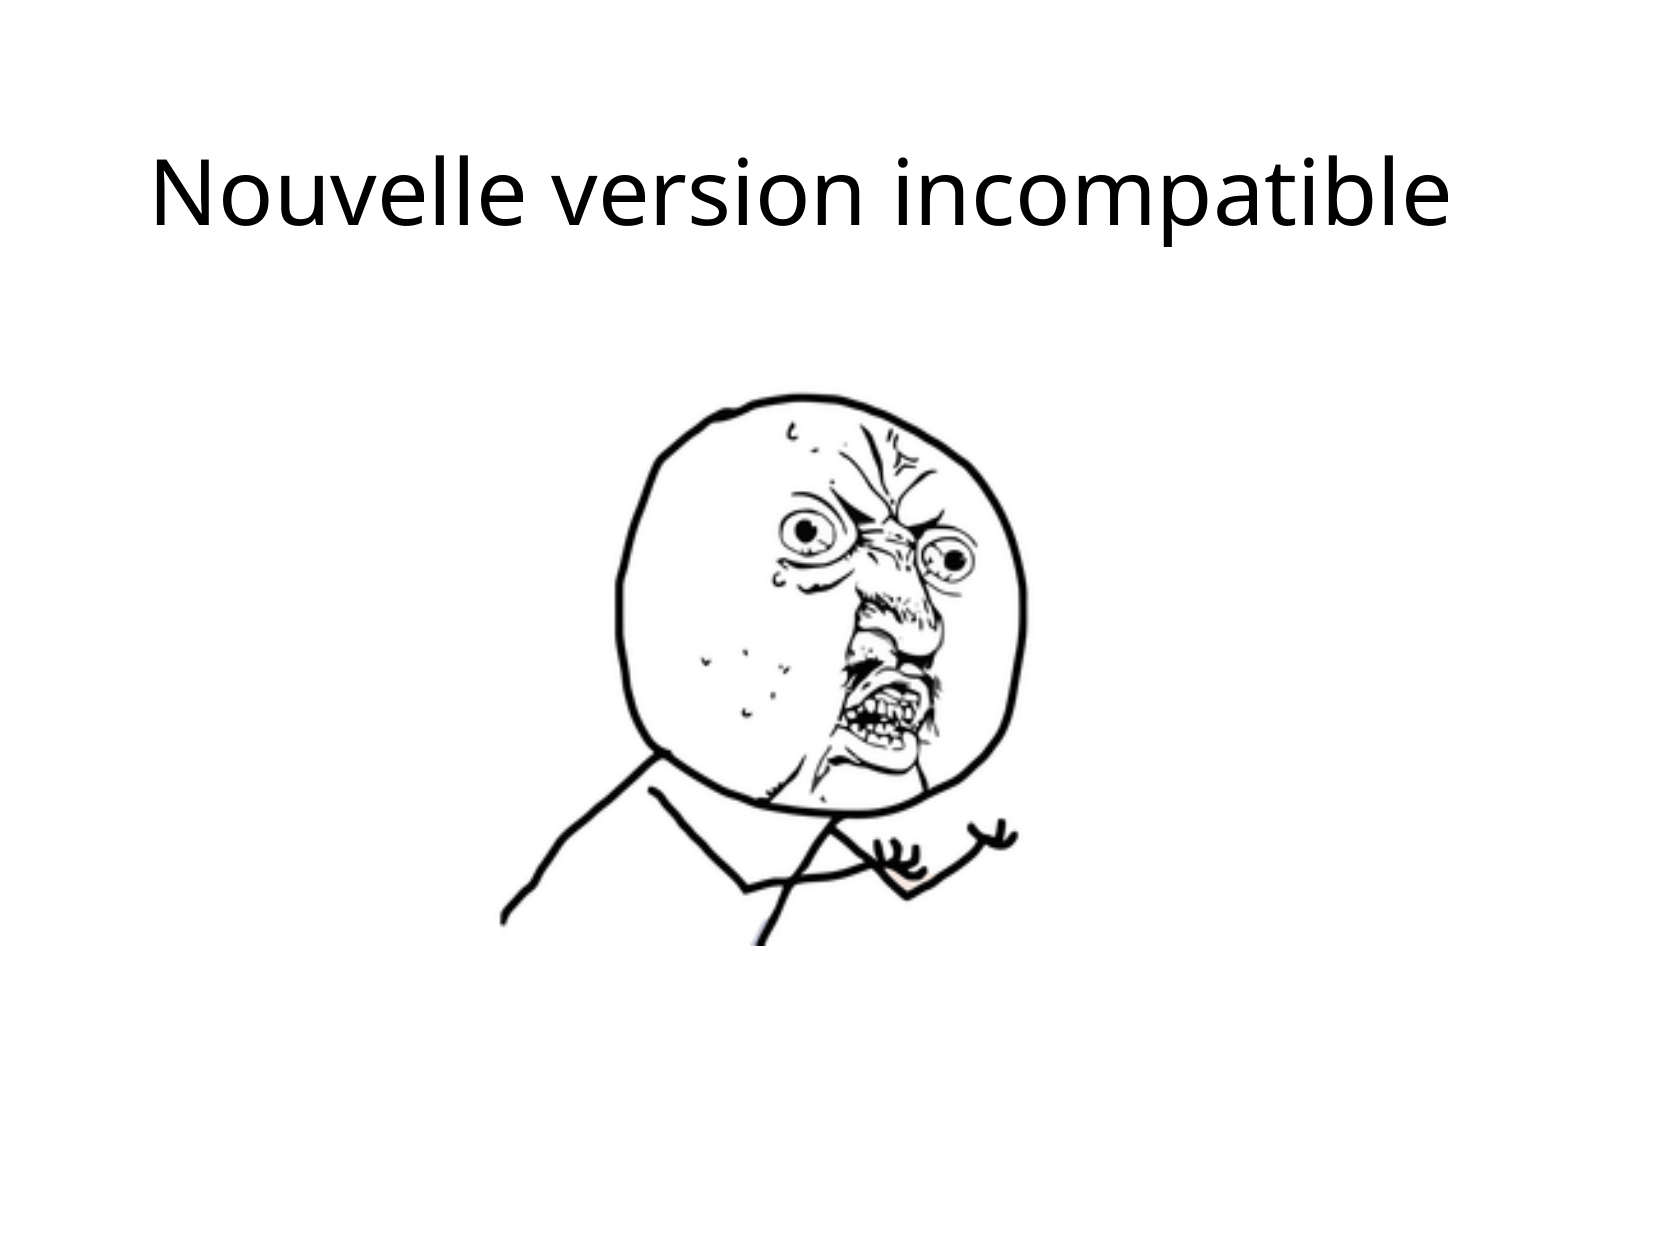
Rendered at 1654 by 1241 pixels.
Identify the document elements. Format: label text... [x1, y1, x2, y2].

picture [391, 353, 1157, 946]
text_box Nouvelle version incompatible [134, 120, 1545, 247]
